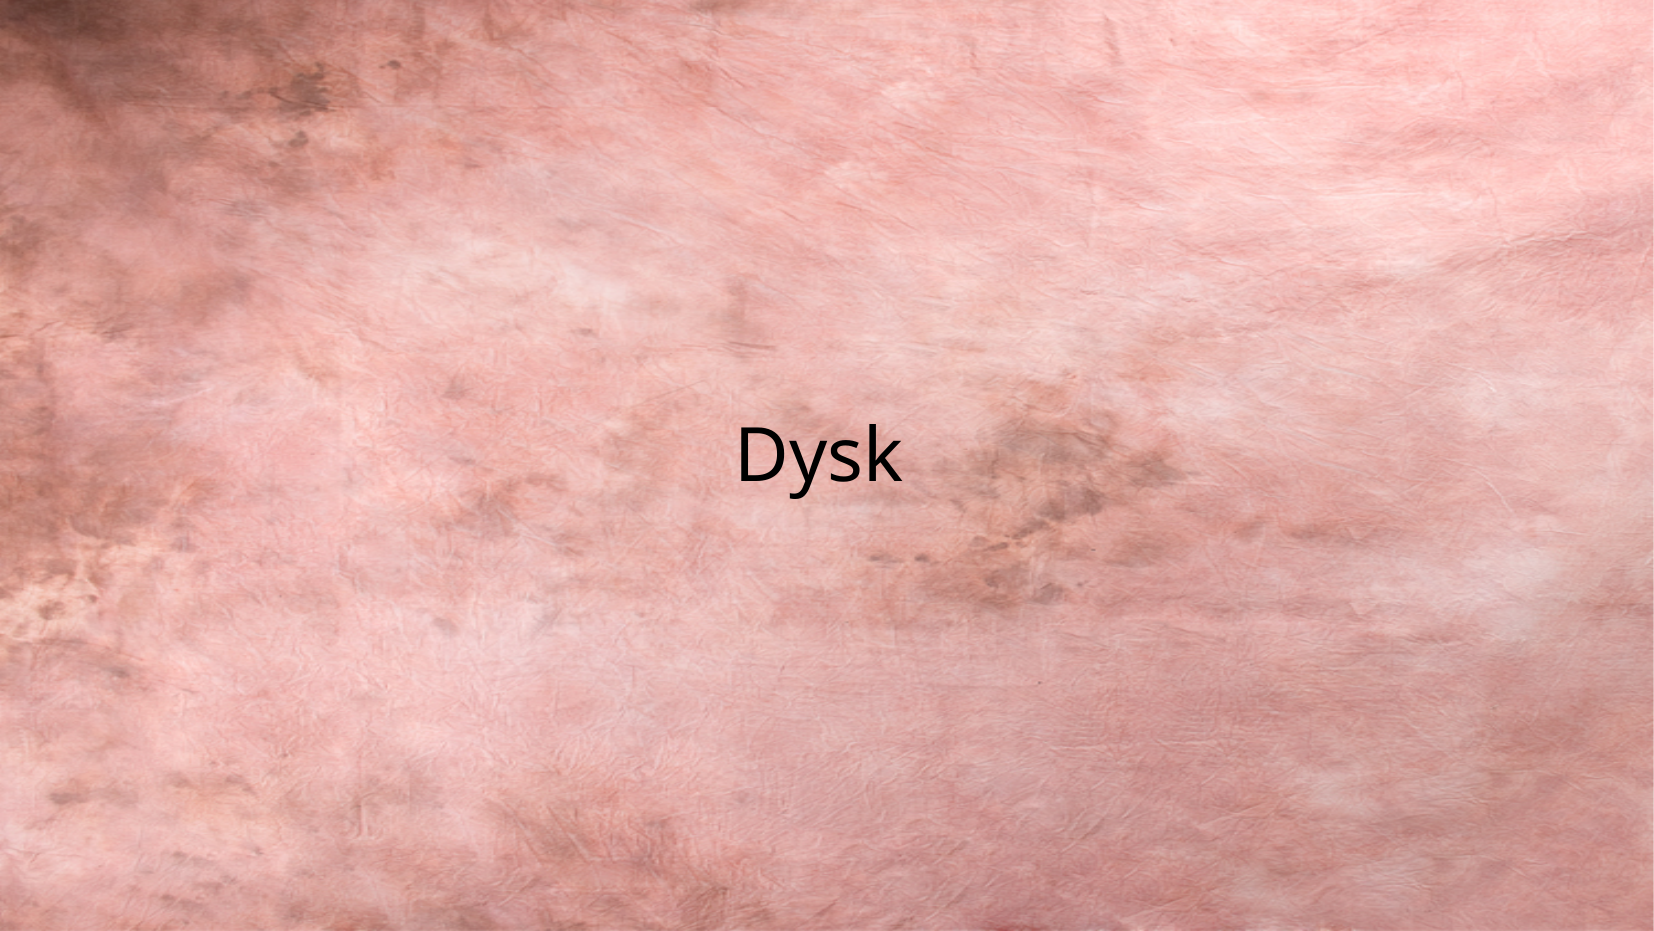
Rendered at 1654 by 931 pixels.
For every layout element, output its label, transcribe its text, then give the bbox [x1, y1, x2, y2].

picture [0, 0, 1654, 931]
title Dysk [75, 375, 1564, 531]
